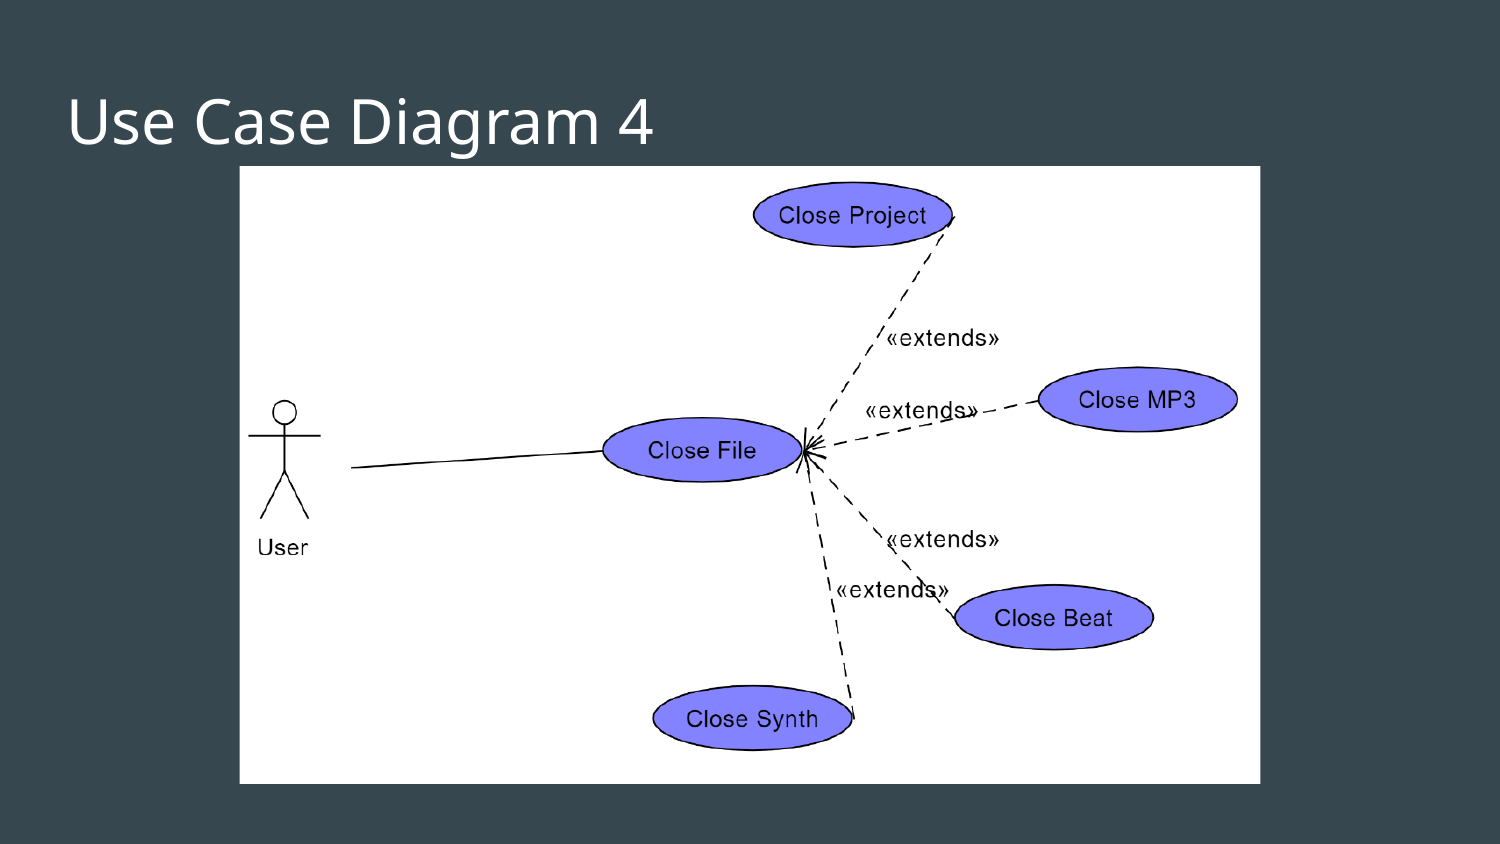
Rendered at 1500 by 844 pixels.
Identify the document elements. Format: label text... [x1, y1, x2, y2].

picture [239, 166, 1261, 784]
title Use Case Diagram 4 [51, 72, 1449, 167]
